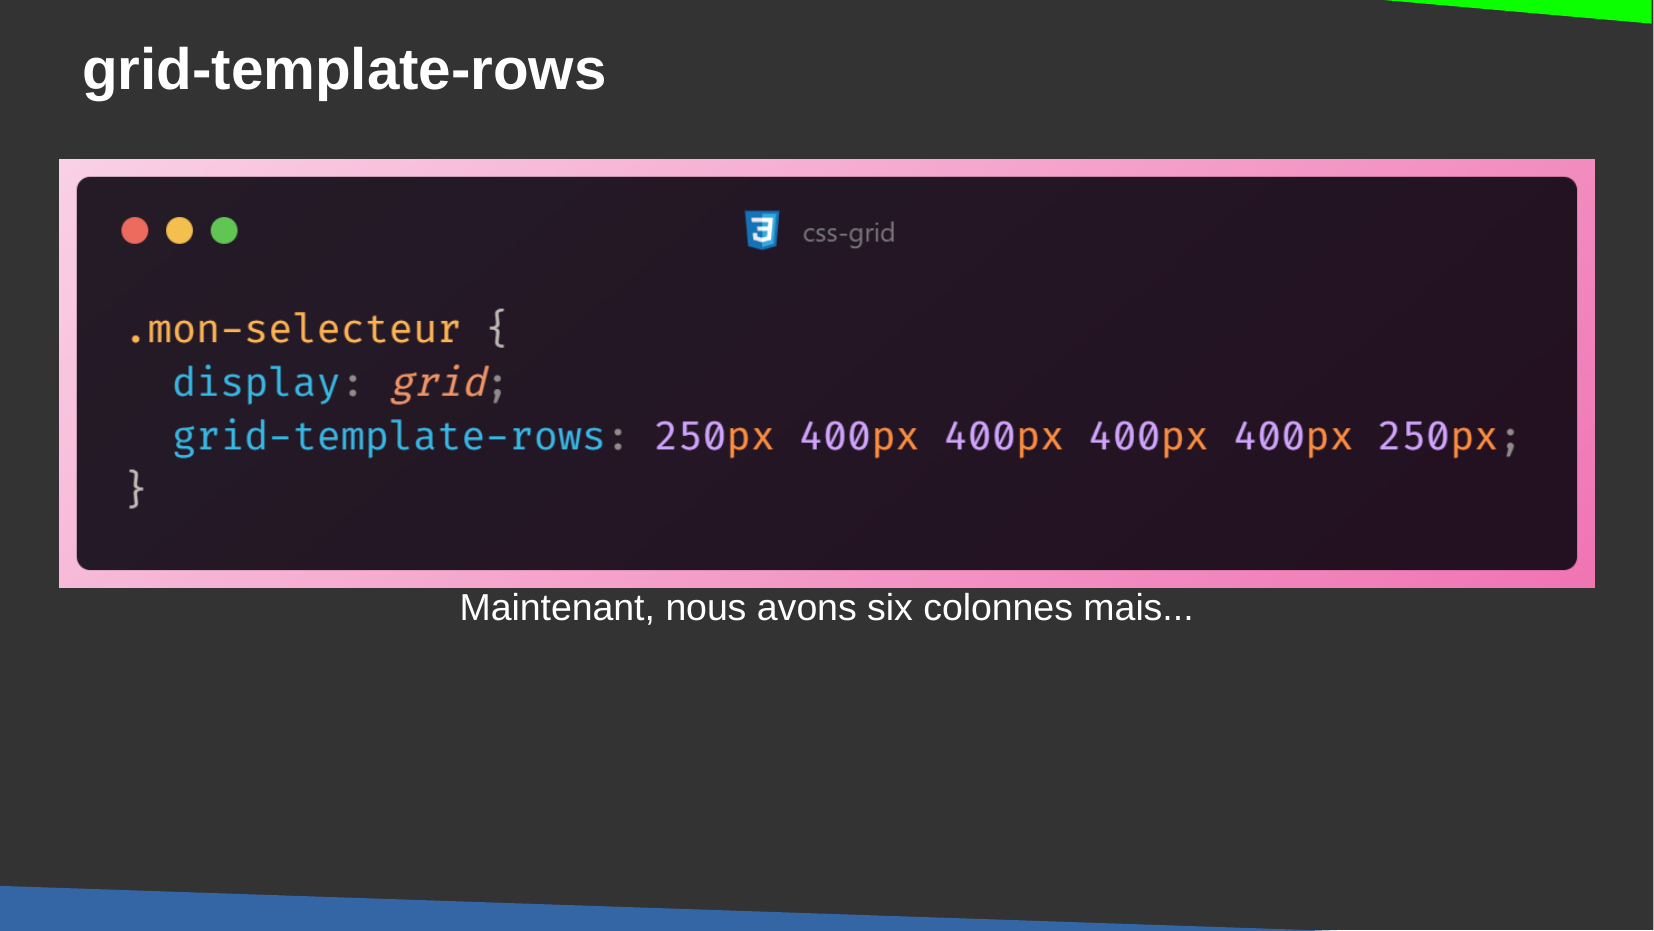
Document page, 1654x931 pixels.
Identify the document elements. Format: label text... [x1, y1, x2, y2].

picture [59, 159, 1595, 588]
text_box [1383, 0, 1652, 24]
text_box [0, 885, 1337, 931]
title grid-template-rows [82, 37, 1571, 122]
text_box Maintenant, nous avons six colonnes mais... [118, 588, 1536, 679]
